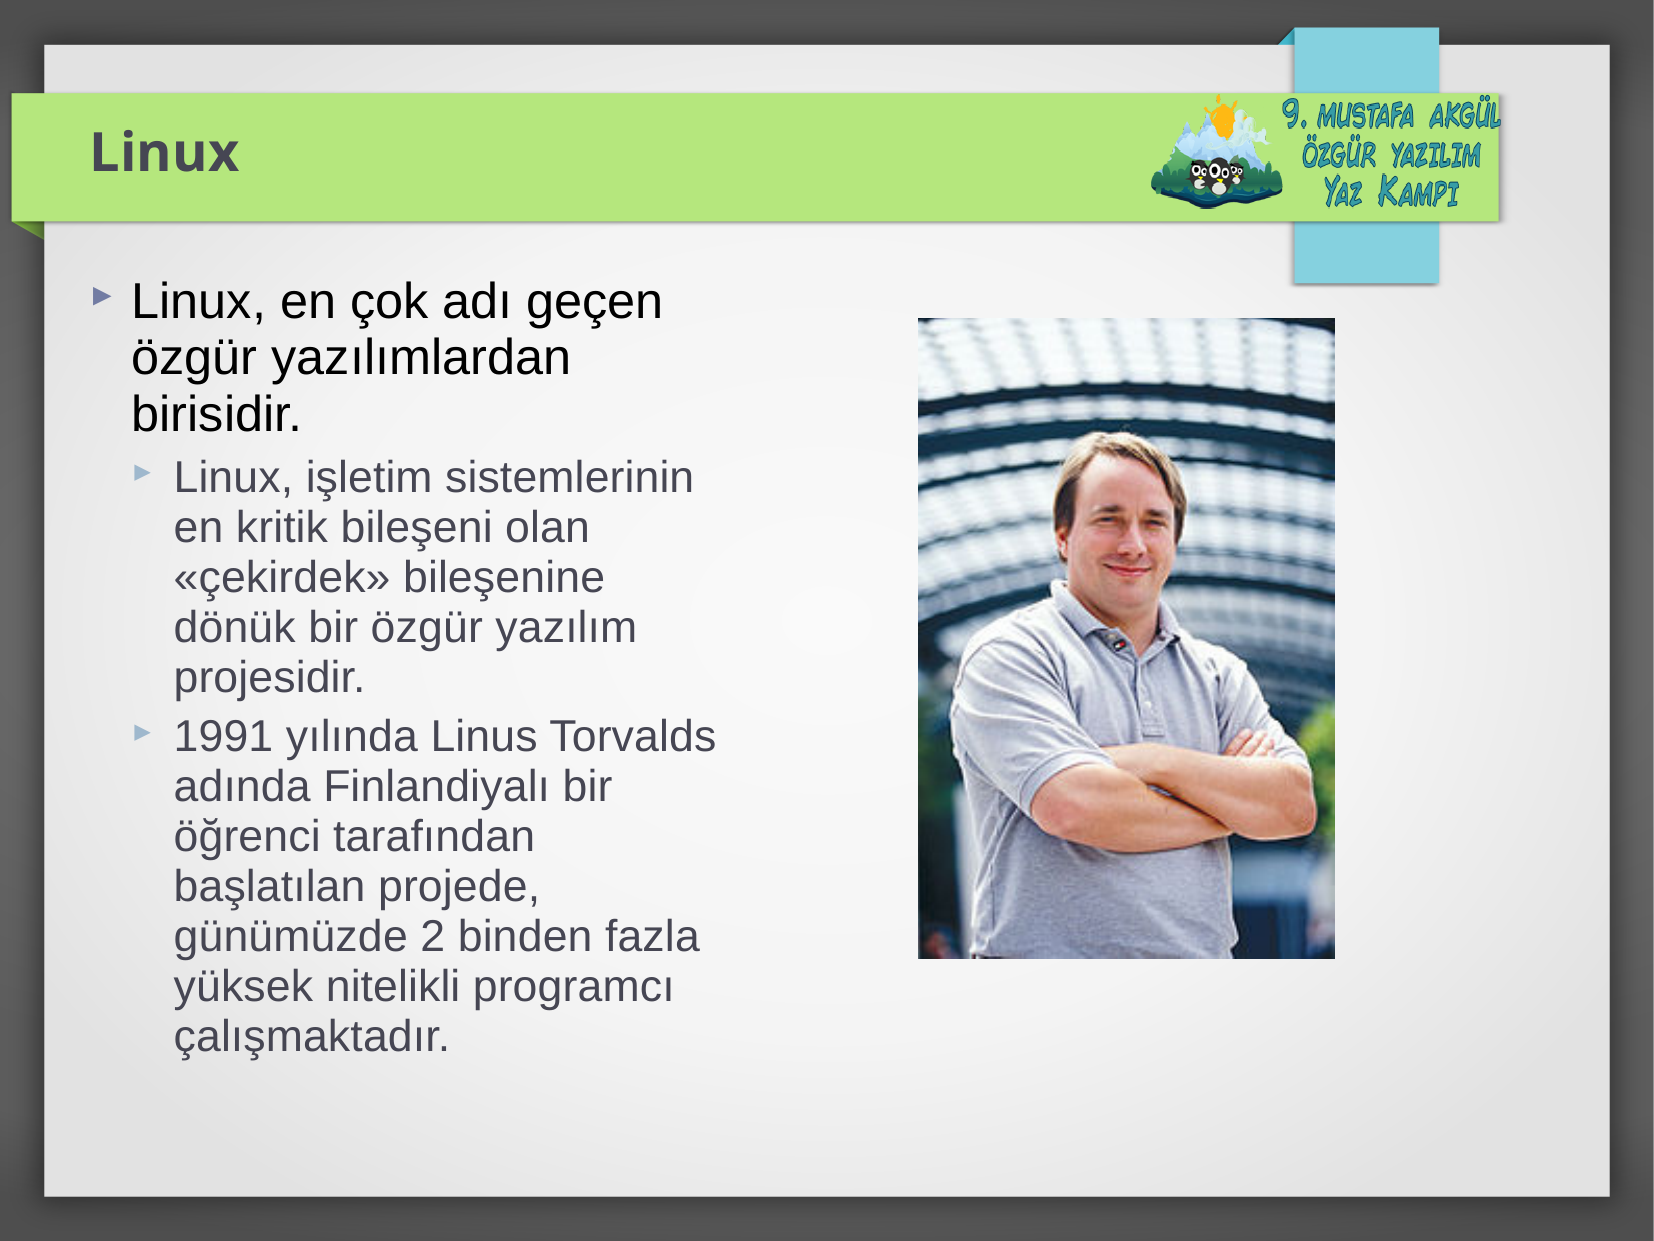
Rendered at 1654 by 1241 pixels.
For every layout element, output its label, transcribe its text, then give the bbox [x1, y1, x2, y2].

text_box Linux [75, 106, 863, 200]
picture [0, 0, 1654, 1241]
list Linux, en çok adı geçen özgür yazılımlardan birisidir. Linux, işletim sistemlerinin en kritik bileşeni olan «çekirdek» bileşenine dönük bir özgür yazılım projesidir. 1991 yılında Linus Torvalds adında Finlandiyalı bir öğrenci tarafından başlatılan projede, günümüzde 2 binden fazla yüksek nitelikli programcı çalışmaktadır. [75, 265, 738, 1075]
